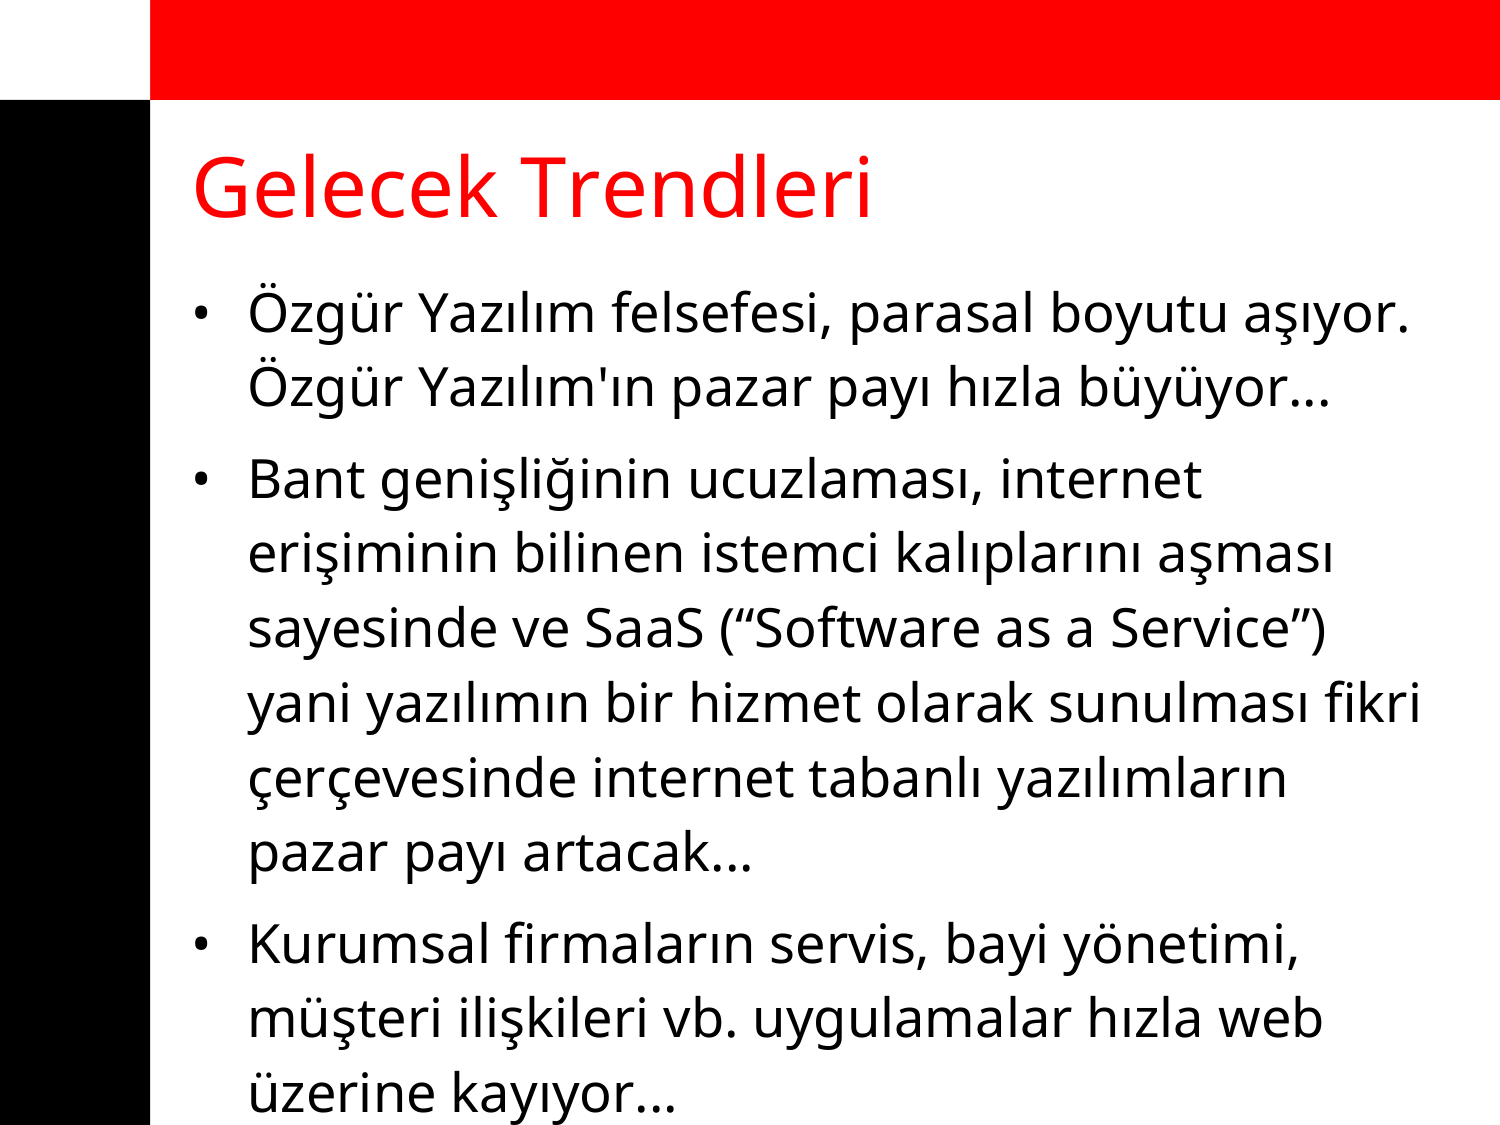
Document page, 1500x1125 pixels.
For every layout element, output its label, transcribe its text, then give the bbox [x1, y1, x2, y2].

title Gelecek Trendleri [177, 103, 1388, 265]
list Özgür Yazılım felsefesi, parasal boyutu aşıyor. Özgür Yazılım'ın pazar payı hızla büyüyor... Bant genişliğinin ucuzlaması, internet erişiminin bilinen istemci kalıplarını aşması sayesinde ve SaaS (“Software as a Service”) yani yazılımın bir hizmet olarak sunulması fikri çerçevesinde internet tabanlı yazılımların pazar payı artacak... Kurumsal firmaların servis, bayi yönetimi, müşteri ilişkileri vb. uygulamalar hızla web üzerine kayıyor... [177, 265, 1447, 1104]
